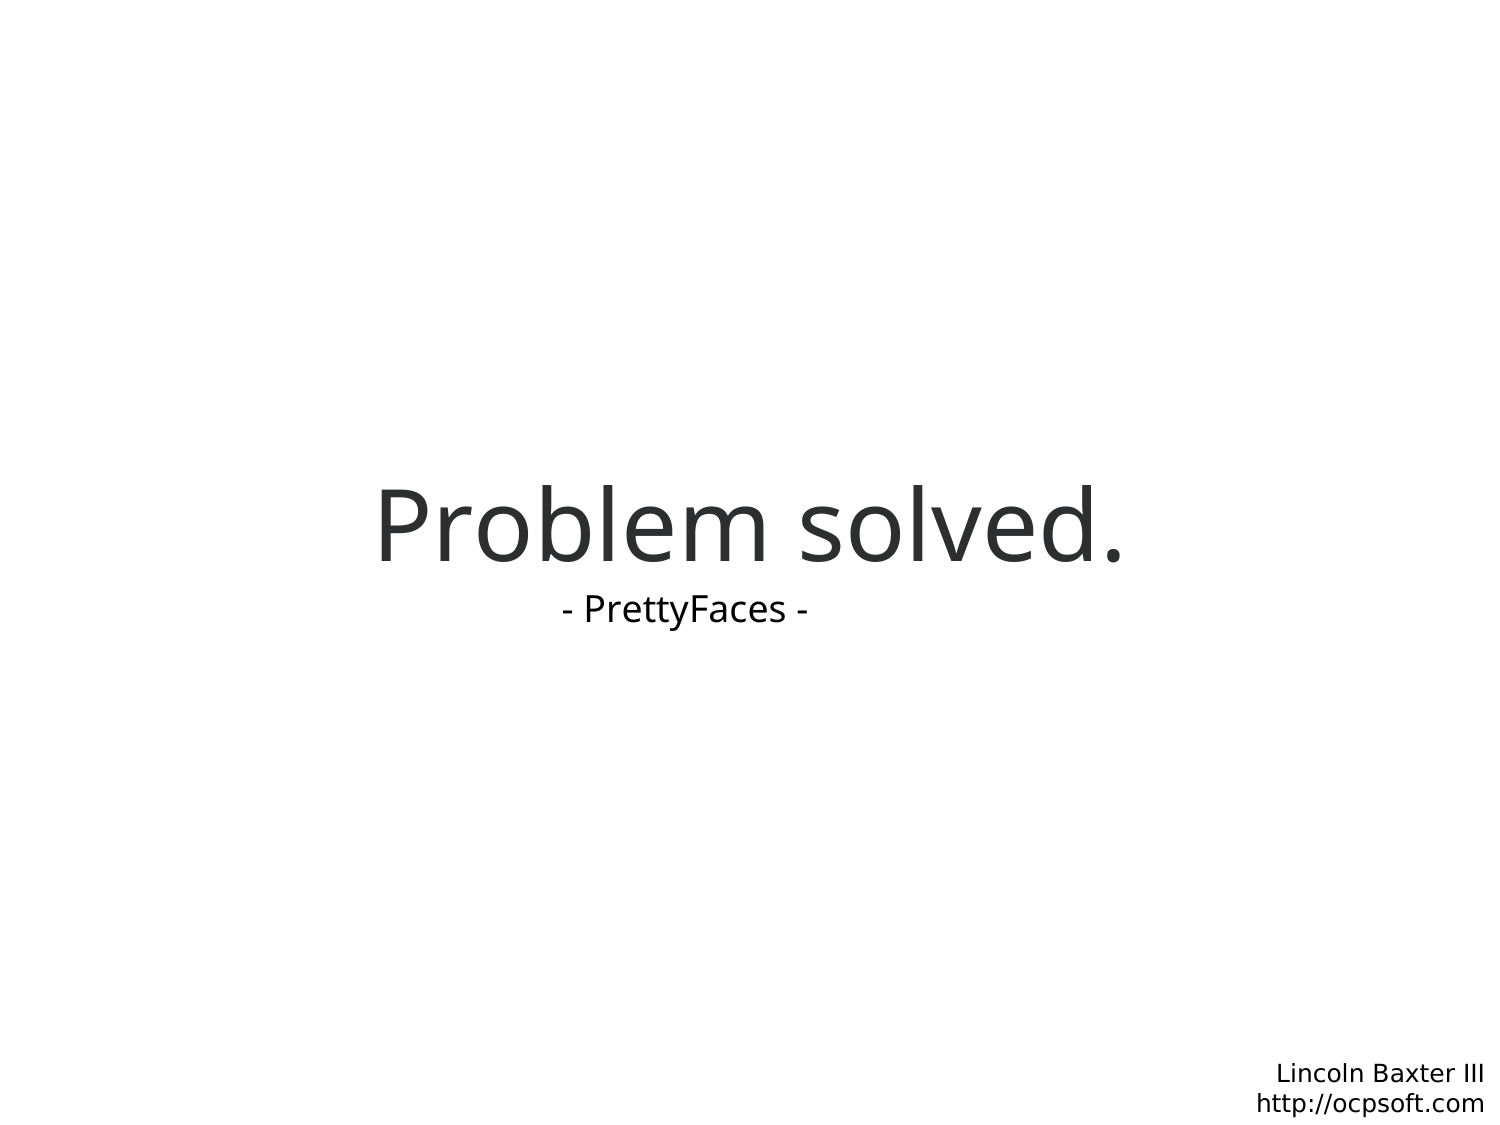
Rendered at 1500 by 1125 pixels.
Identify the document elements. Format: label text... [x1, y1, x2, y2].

text_box - PrettyFaces - [546, 577, 953, 638]
subtitle Problem solved. [75, 119, 1425, 923]
